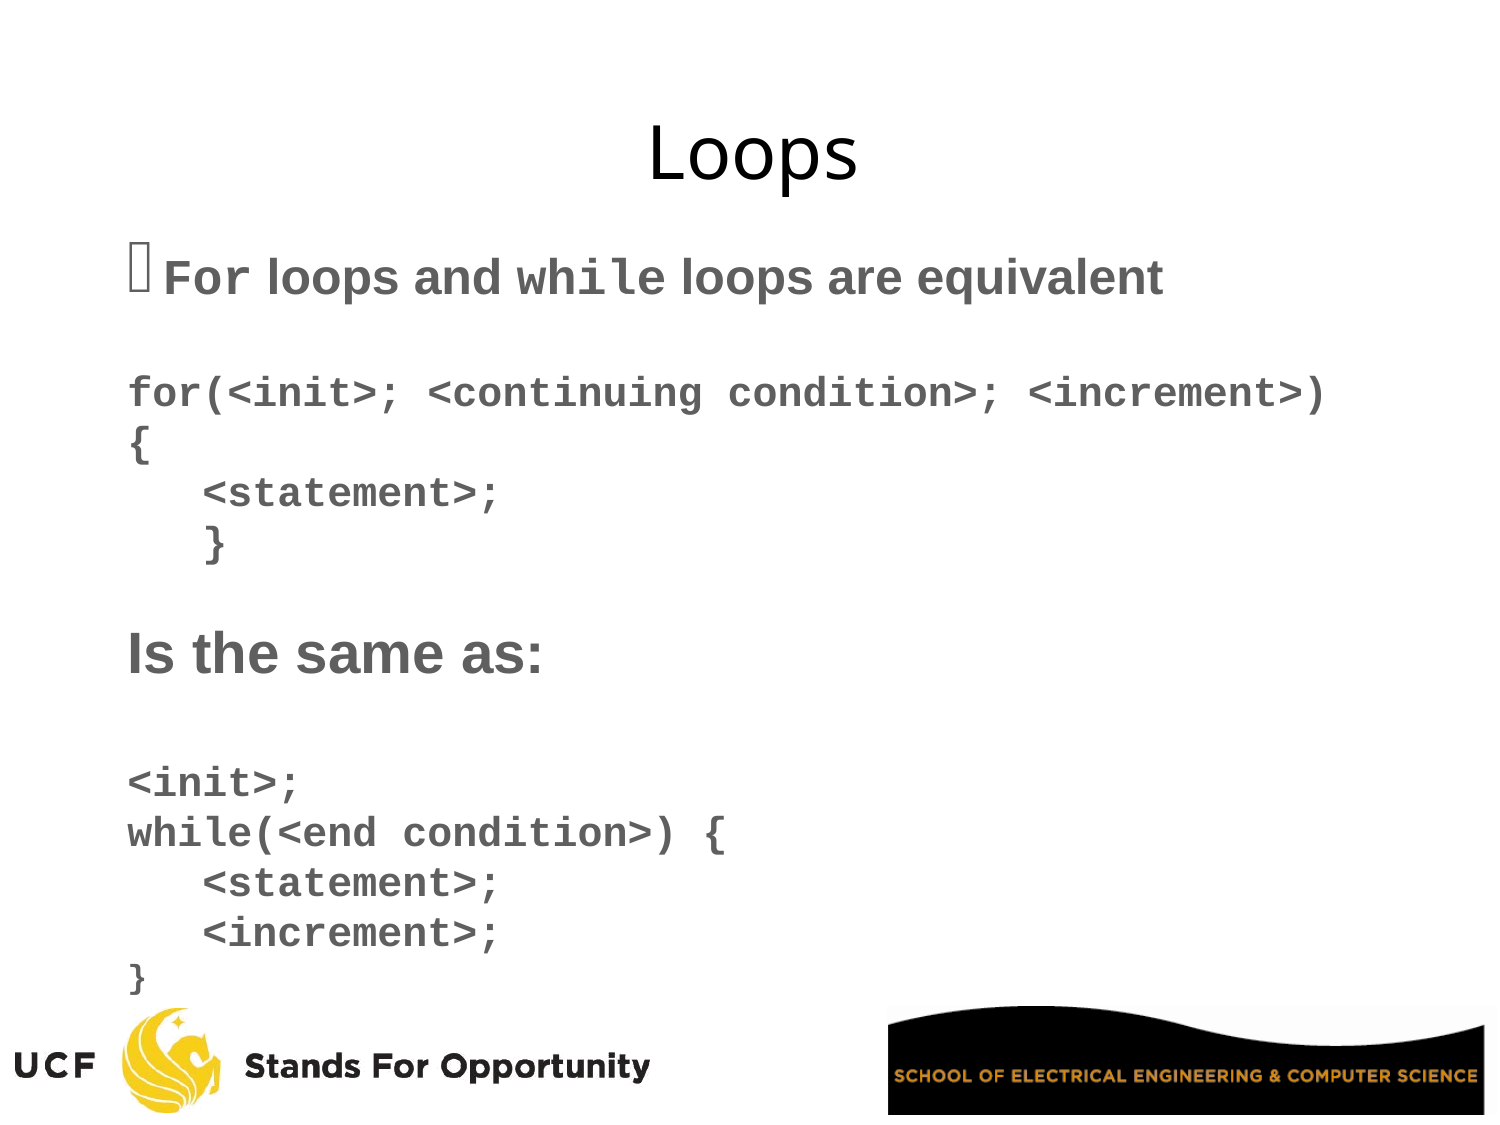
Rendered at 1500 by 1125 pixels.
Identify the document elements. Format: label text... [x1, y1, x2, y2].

picture [887, 1006, 1497, 1115]
text_box For loops and while loops are equivalent for(<init>; <continuing condition>; <increment>) { <statement>; } Is the same as: <init>; while(<end condition>) { <statement>; <increment>; } [112, 237, 1388, 1063]
picture [15, 1008, 650, 1113]
text_box Loops [79, 52, 1427, 248]
